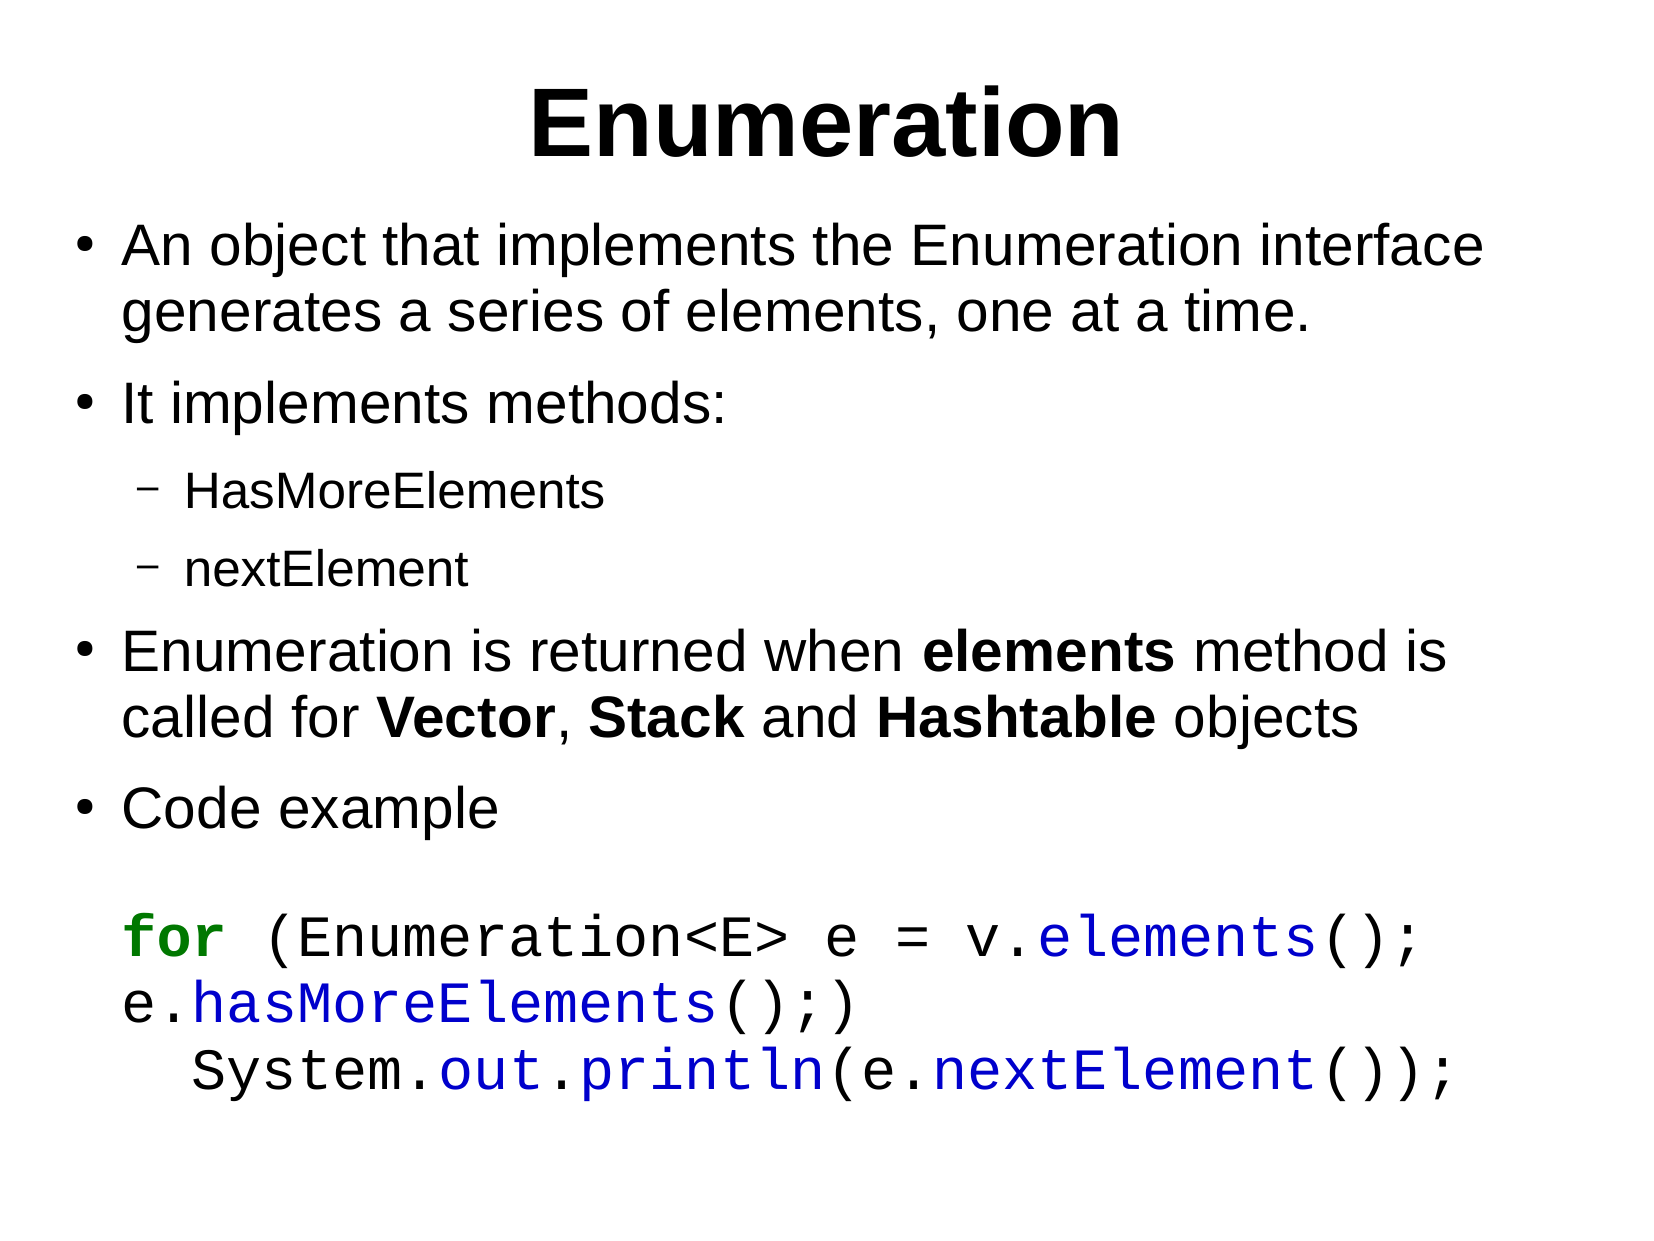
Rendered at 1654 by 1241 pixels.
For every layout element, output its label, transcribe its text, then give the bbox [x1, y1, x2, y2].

title Enumeration [82, 49, 1571, 196]
list An object that implements the Enumeration interface generates a series of elements, one at a time. It implements methods: HasMoreElements nextElement Enumeration is returned when elements method is called for Vector, Stack and Hashtable objects Code example for (Enumeration<E> e = v.elements(); e.hasMoreElements();) System.out.println(e.nextElement()); [59, 212, 1595, 1123]
